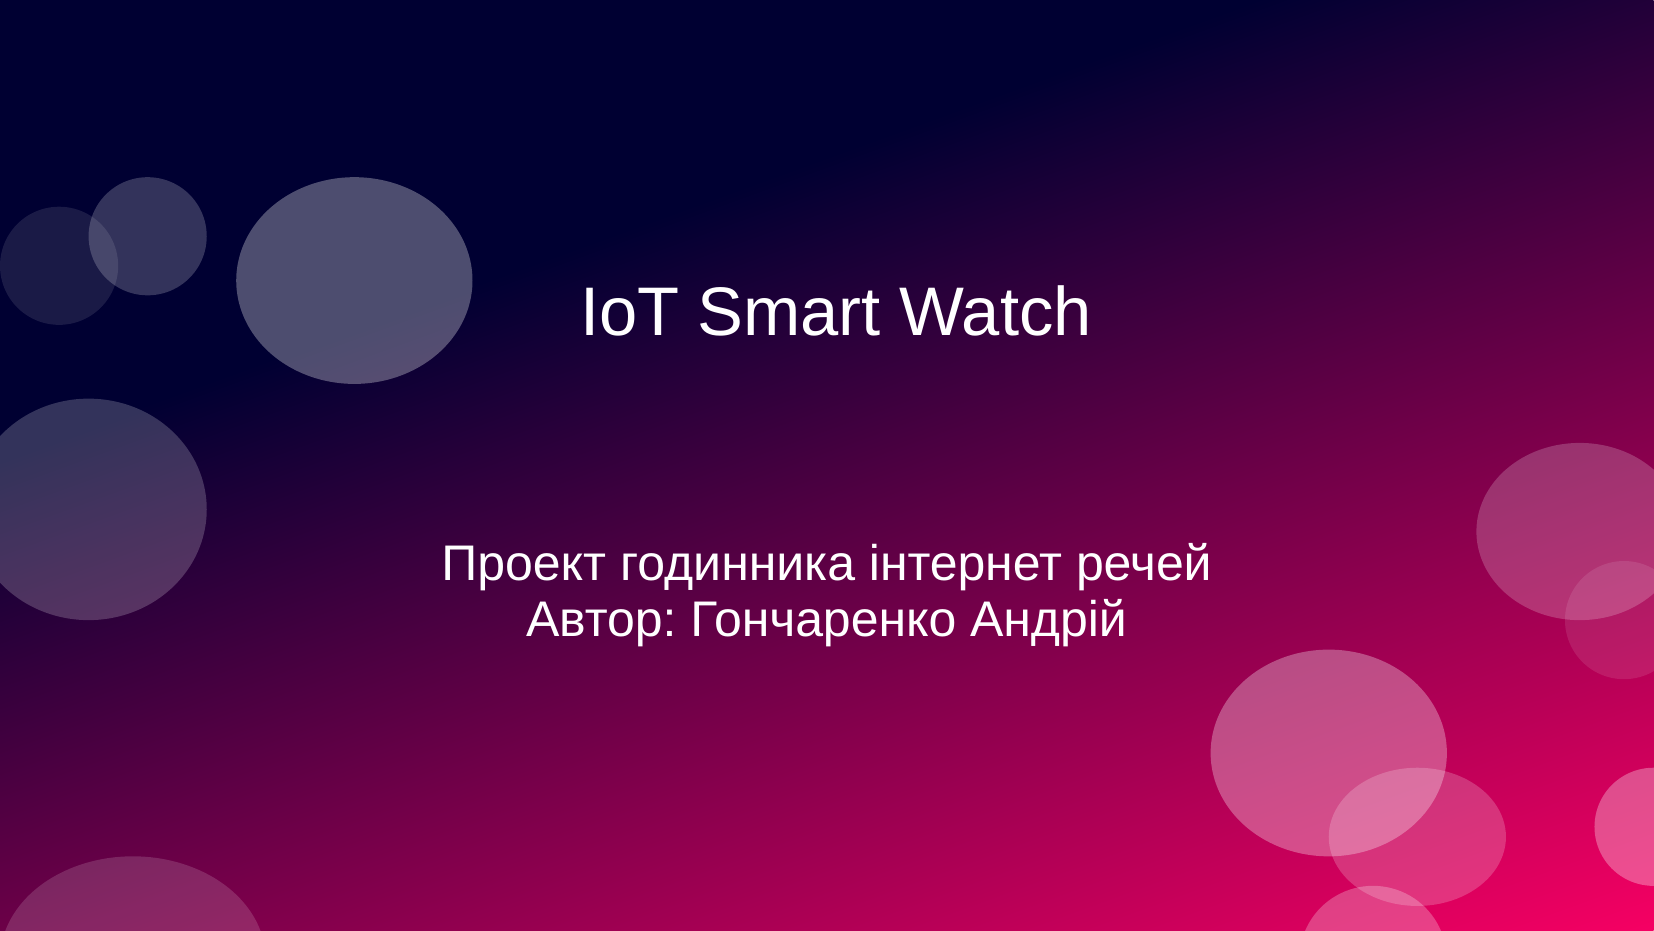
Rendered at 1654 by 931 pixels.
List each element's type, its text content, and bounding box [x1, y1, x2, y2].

title IoT Smart Watch [82, 234, 1571, 390]
subtitle Проект годинника інтернет речей Автор: Гончаренко Андрій [82, 425, 1571, 758]
